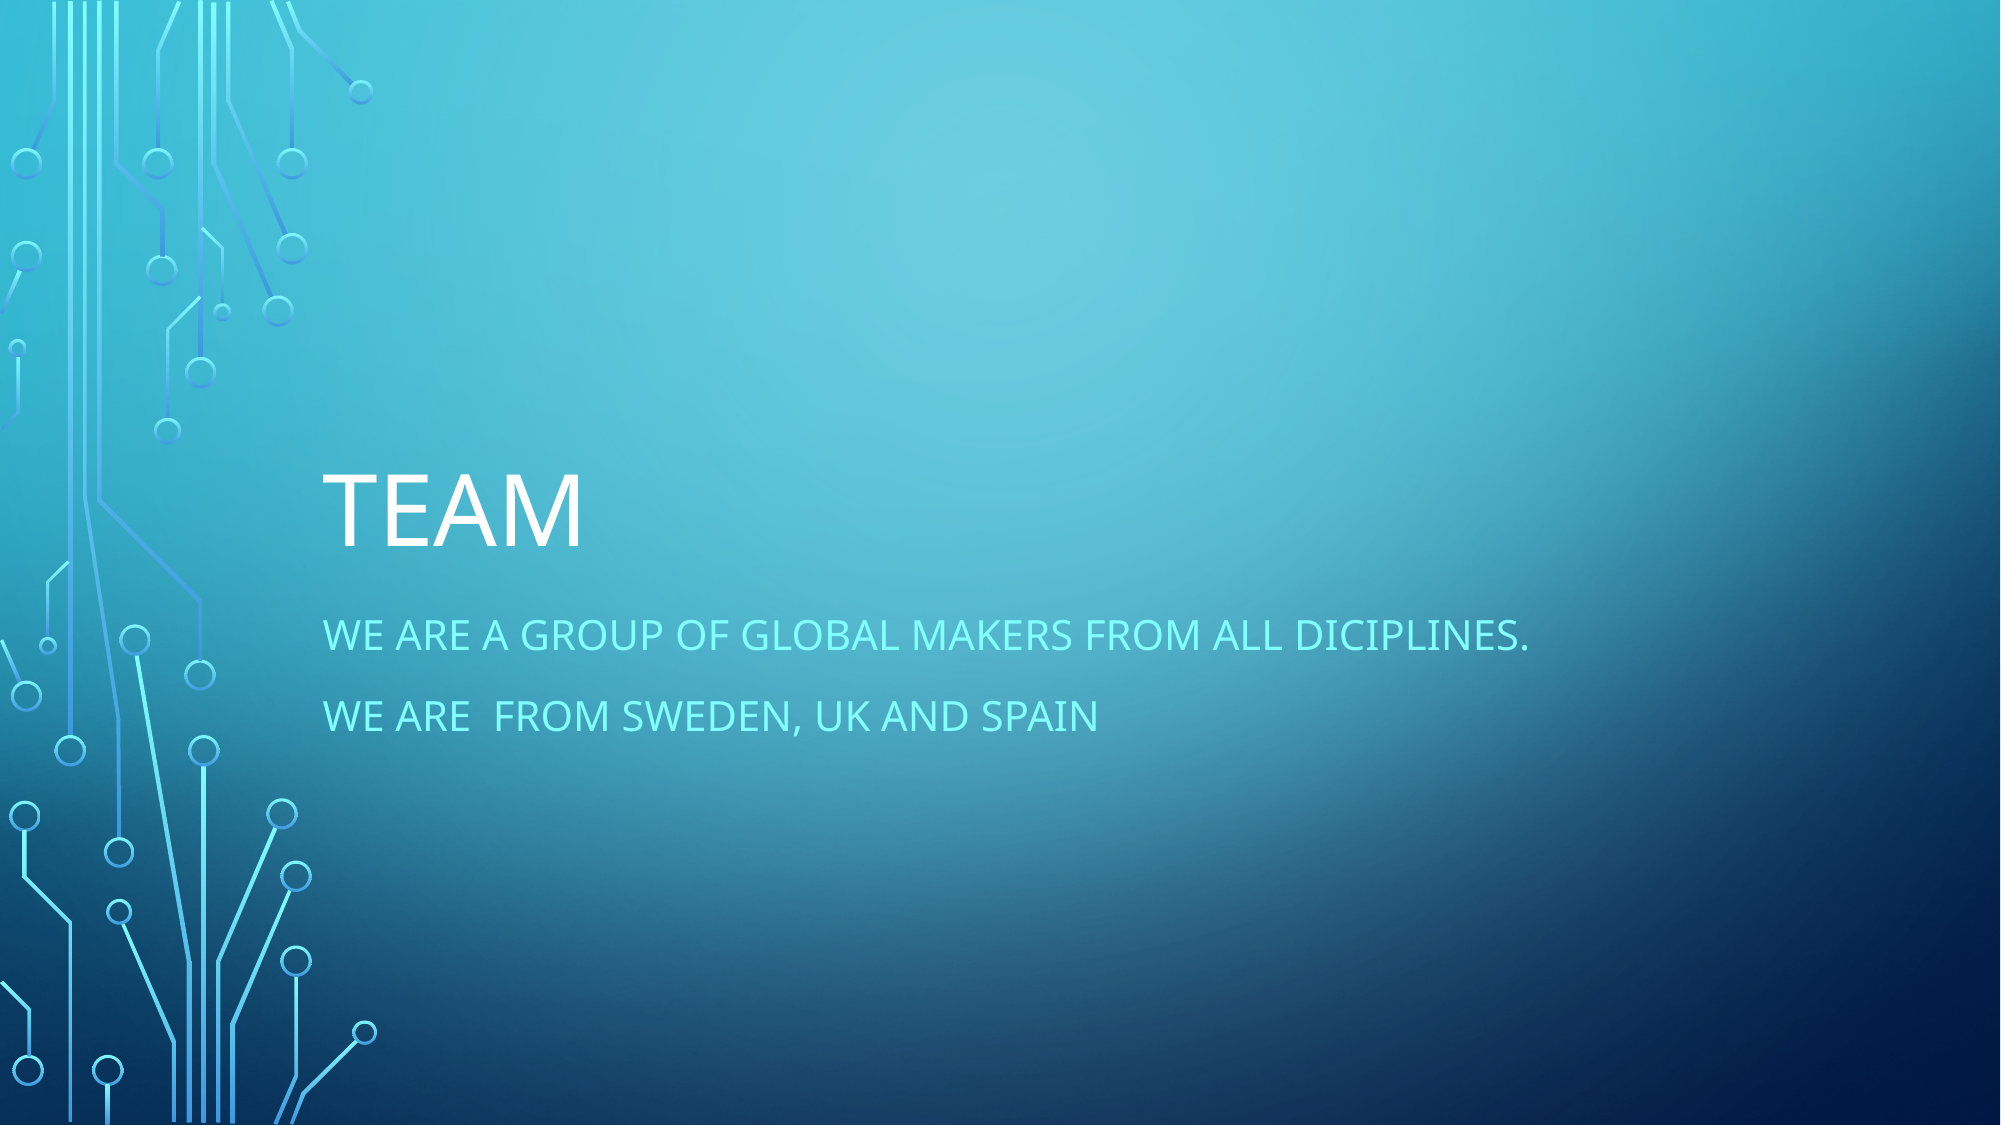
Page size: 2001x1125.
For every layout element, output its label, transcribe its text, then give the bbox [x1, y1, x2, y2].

subtitle We are a group of global makers from all diciplINes. We are from sweden, UK and Spain [307, 590, 1750, 863]
title Team [307, 184, 1750, 576]
